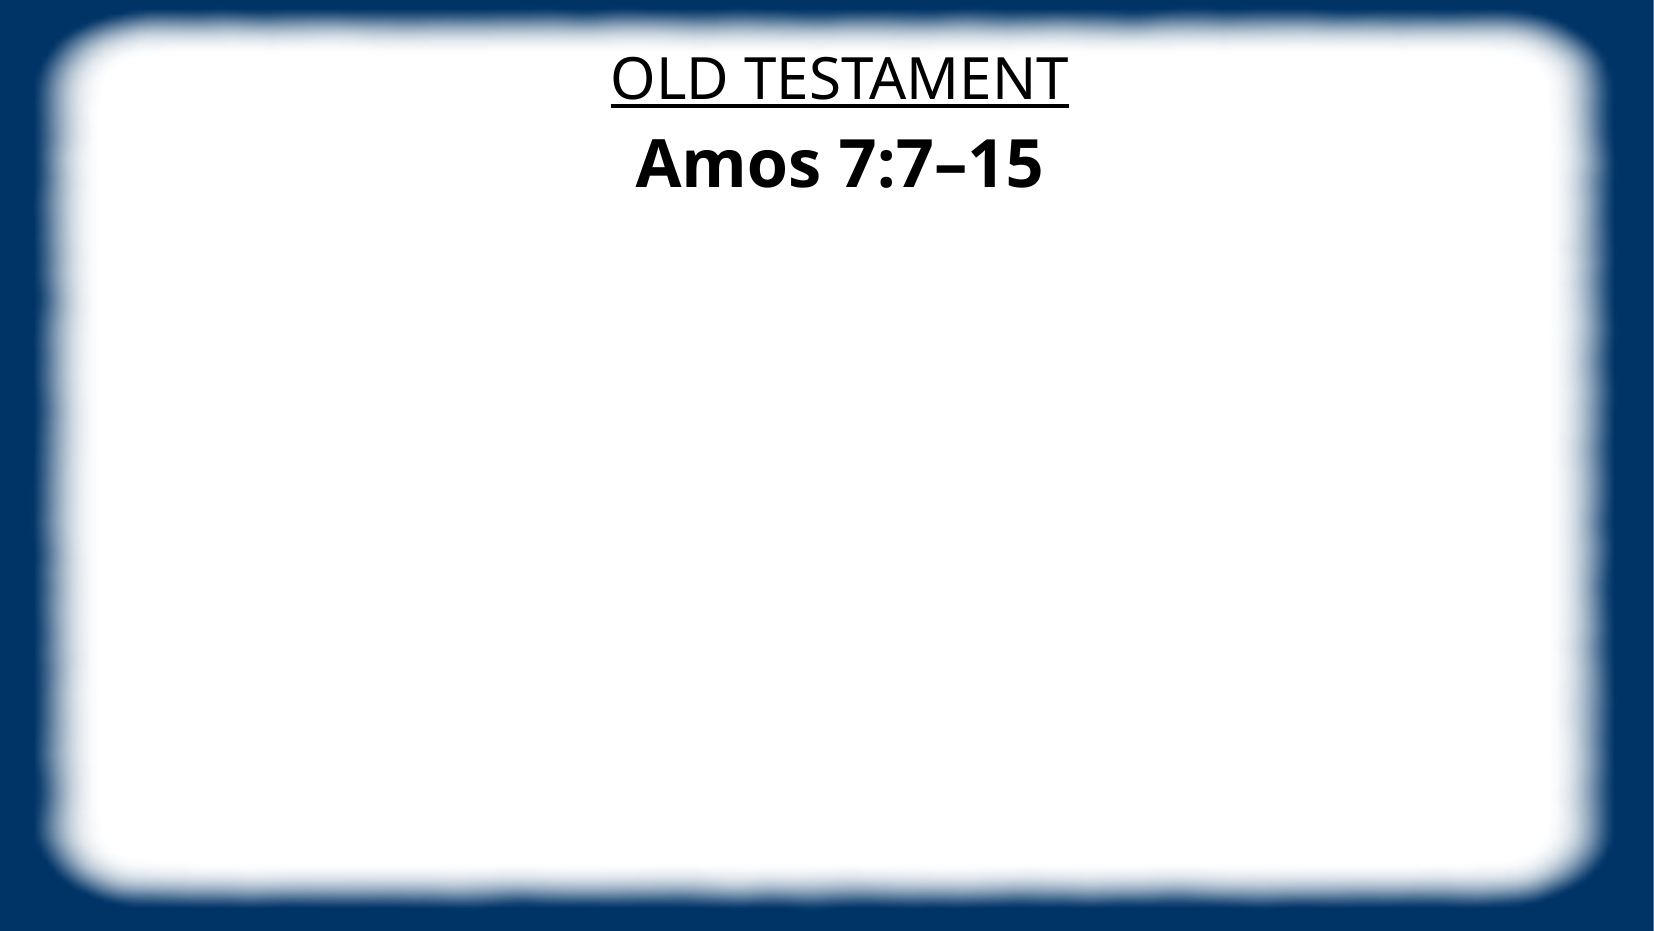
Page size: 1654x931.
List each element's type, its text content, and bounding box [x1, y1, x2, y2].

picture [0, 0, 1654, 931]
text_box OLD TESTAMENT Amos 7:7–15 [135, 30, 1546, 211]
